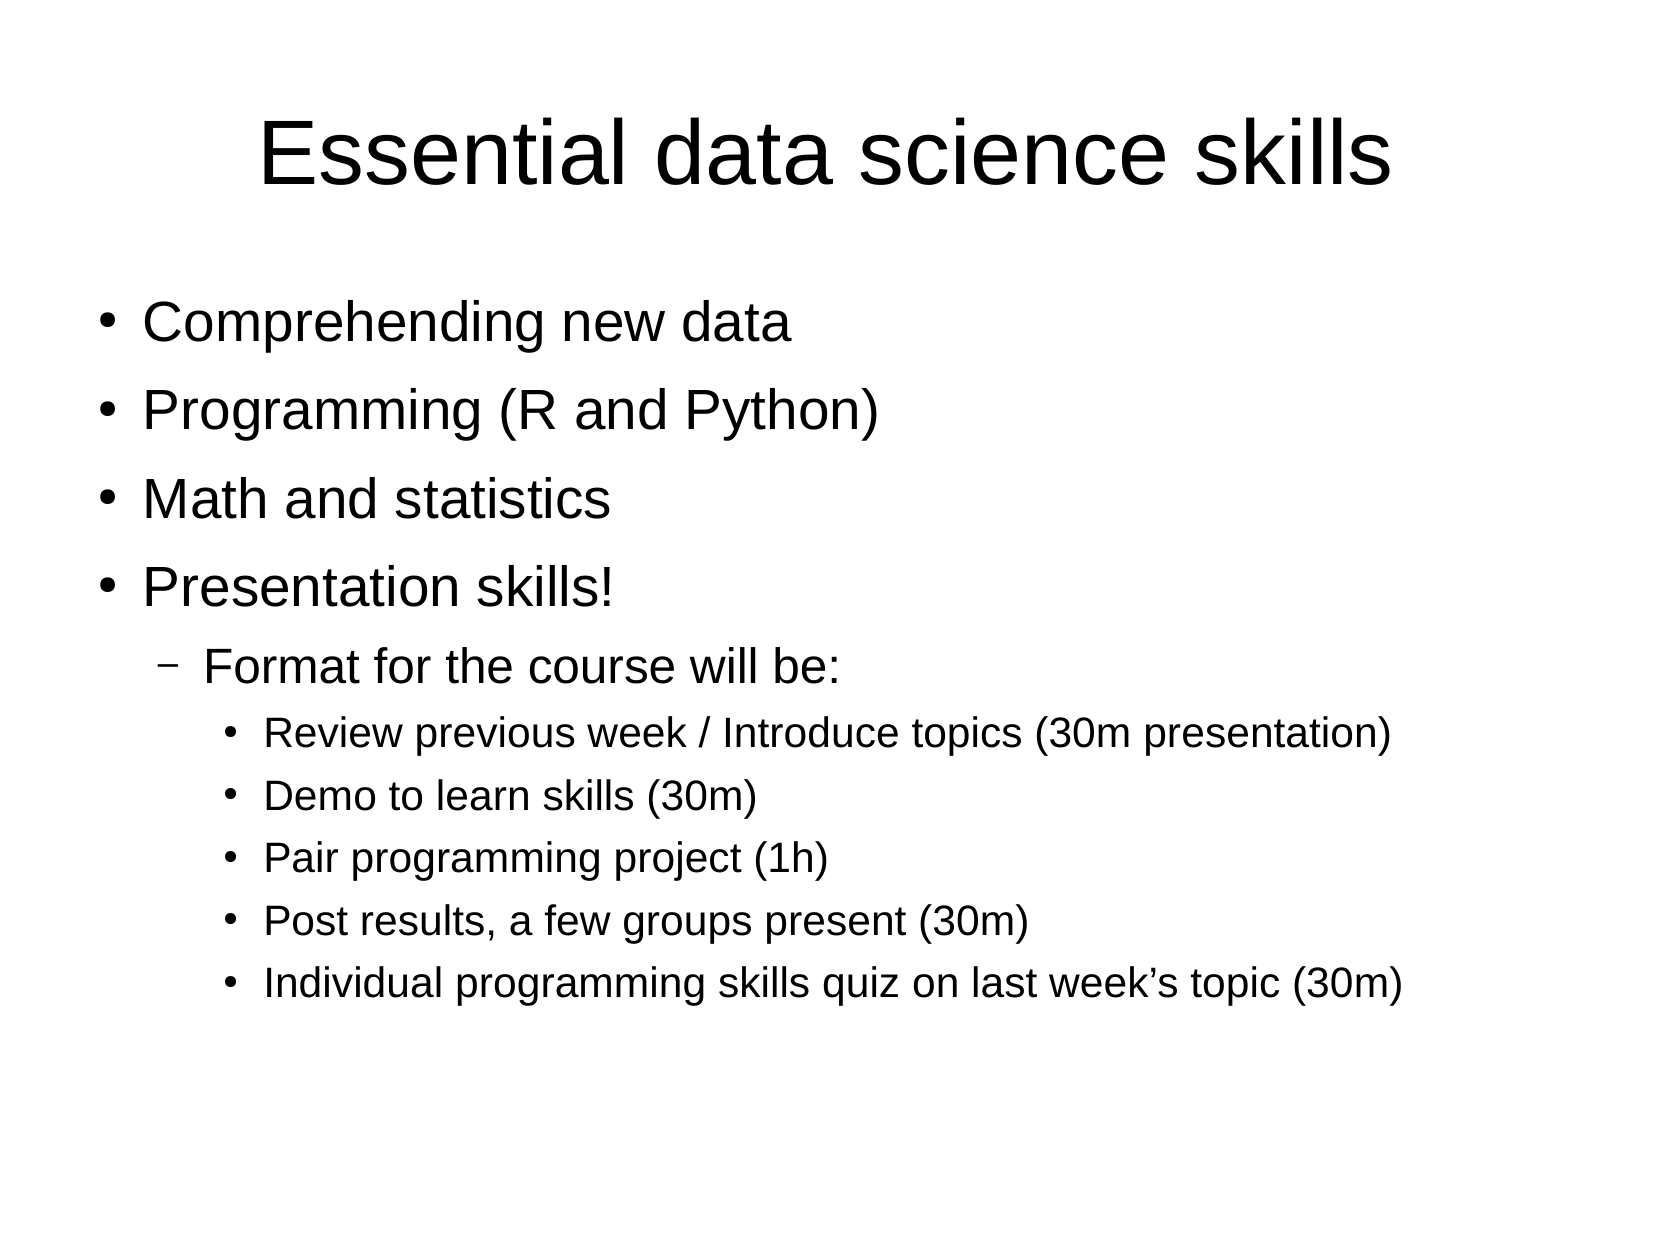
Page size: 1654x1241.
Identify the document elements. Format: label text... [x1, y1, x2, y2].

list Comprehending new data Programming (R and Python) Math and statistics Presentation skills! Format for the course will be: Review previous week / Introduce topics (30m presentation) Demo to learn skills (30m) Pair programming project (1h) Post results, a few groups present (30m) Individual programming skills quiz on last week’s topic (30m) [82, 290, 1571, 1010]
title Essential data science skills [82, 49, 1571, 257]
